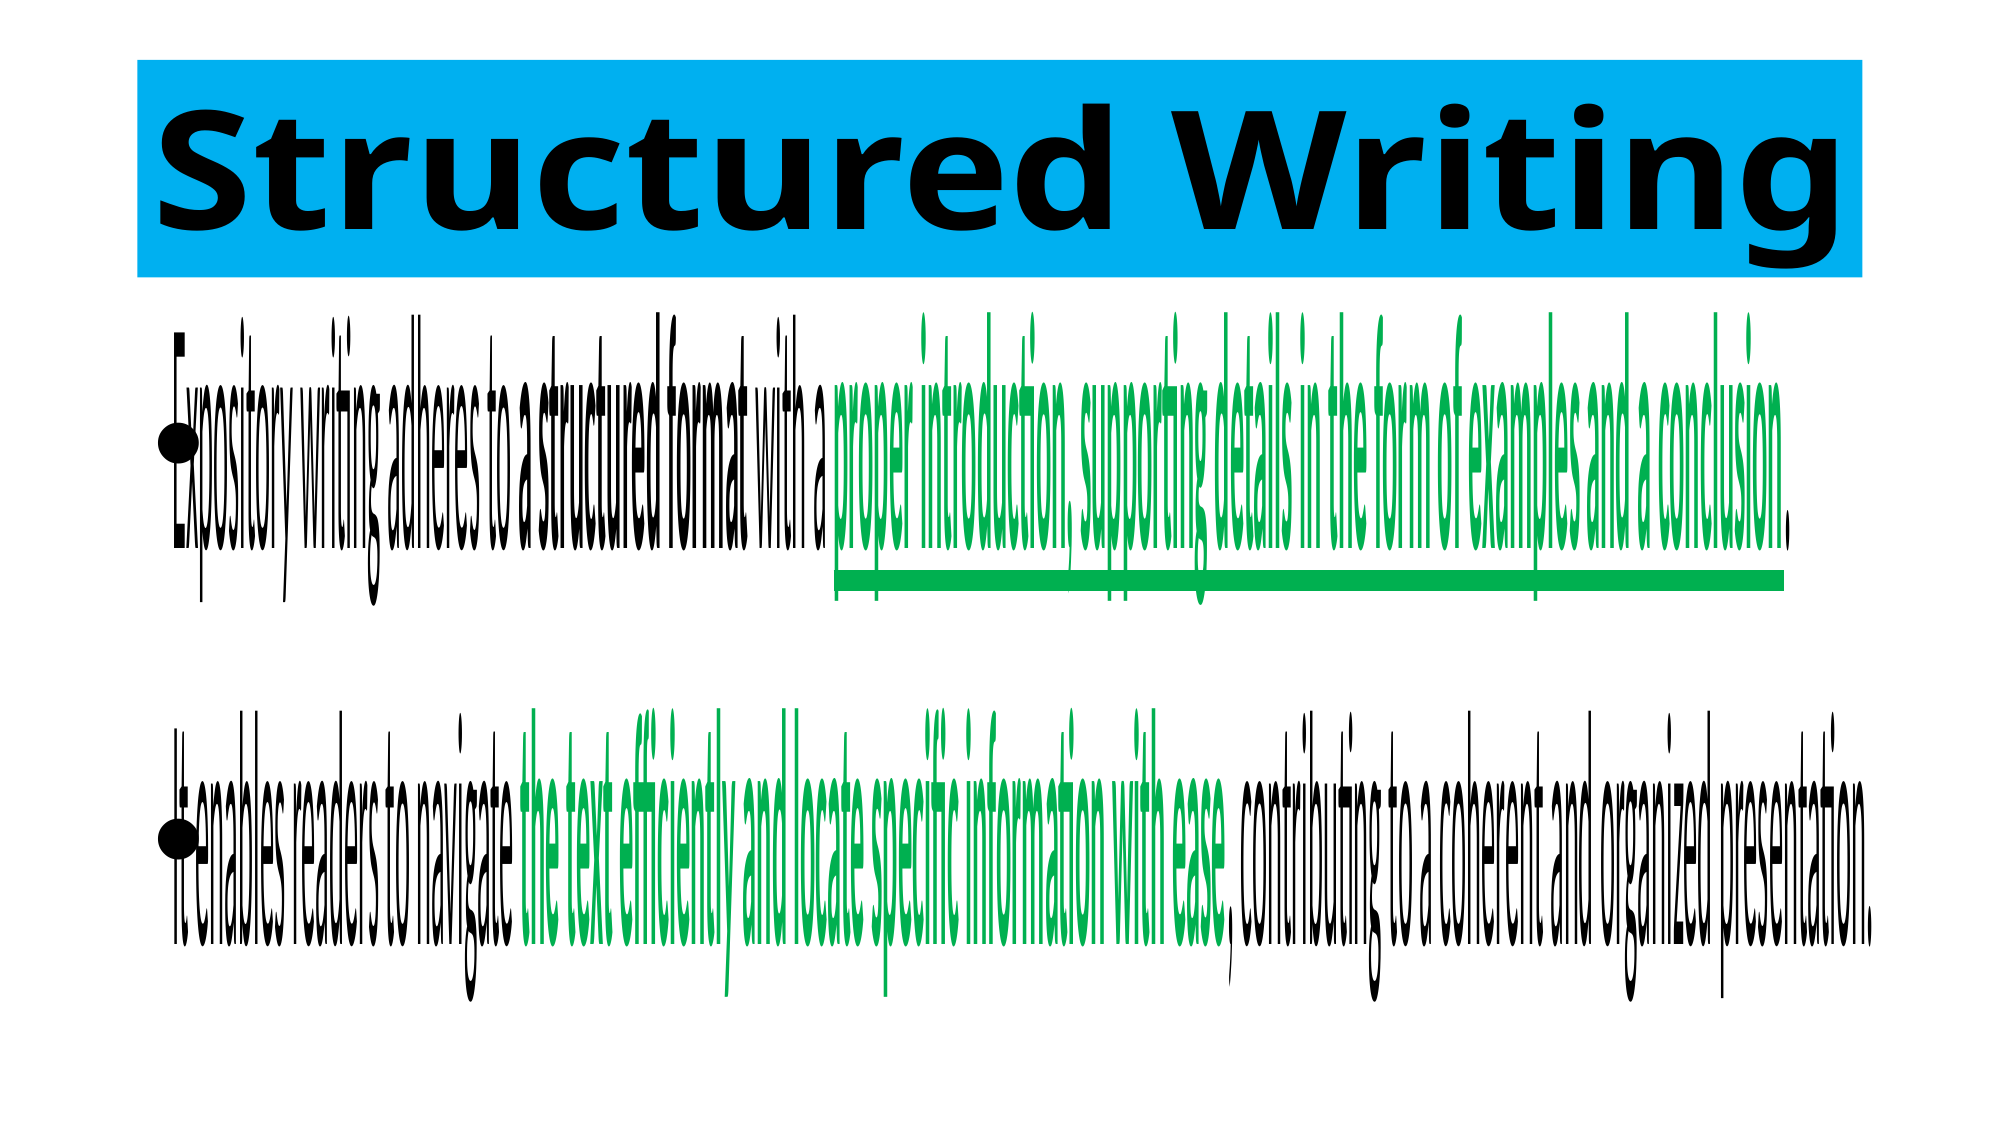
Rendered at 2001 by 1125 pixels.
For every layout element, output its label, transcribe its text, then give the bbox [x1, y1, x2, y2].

list Expository writing adheres to a structured format with a proper introduction, supporting details in the form of examples and a conclusion. It enables readers to navigate the text efficiently and locate specific information with ease, contributing to a coherent and organized presentation. [137, 299, 1863, 1014]
title Structured Writing [137, 59, 1863, 278]
